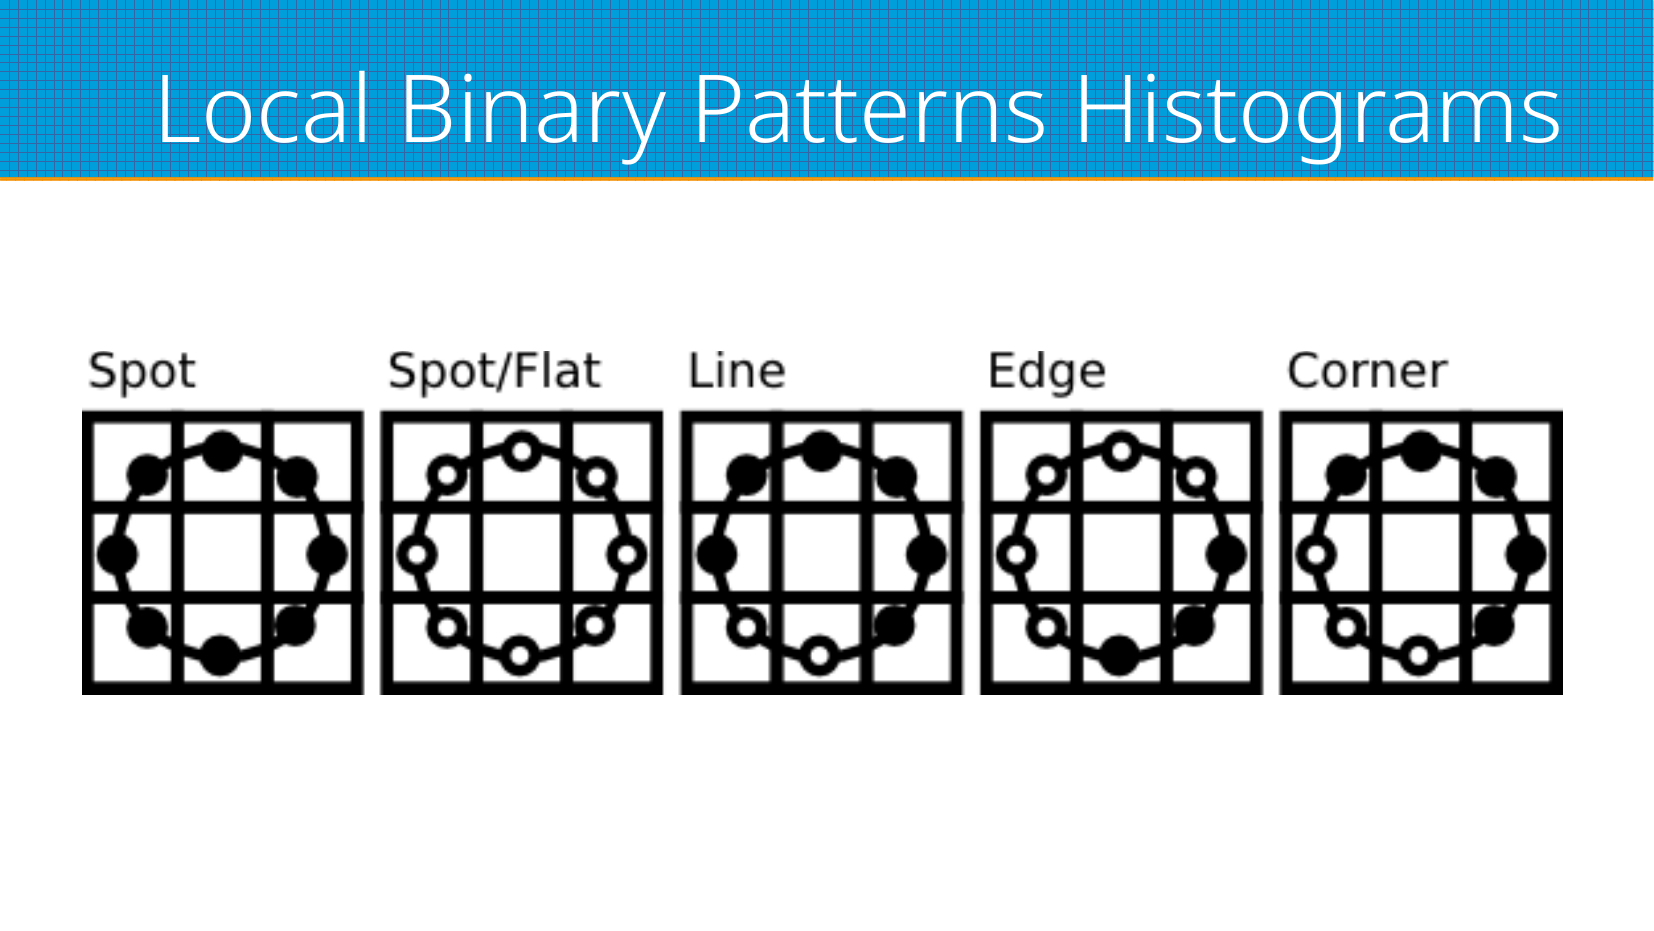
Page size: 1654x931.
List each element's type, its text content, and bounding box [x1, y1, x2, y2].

title Local Binary Patterns Histograms [82, 14, 1571, 171]
picture [82, 351, 1563, 695]
